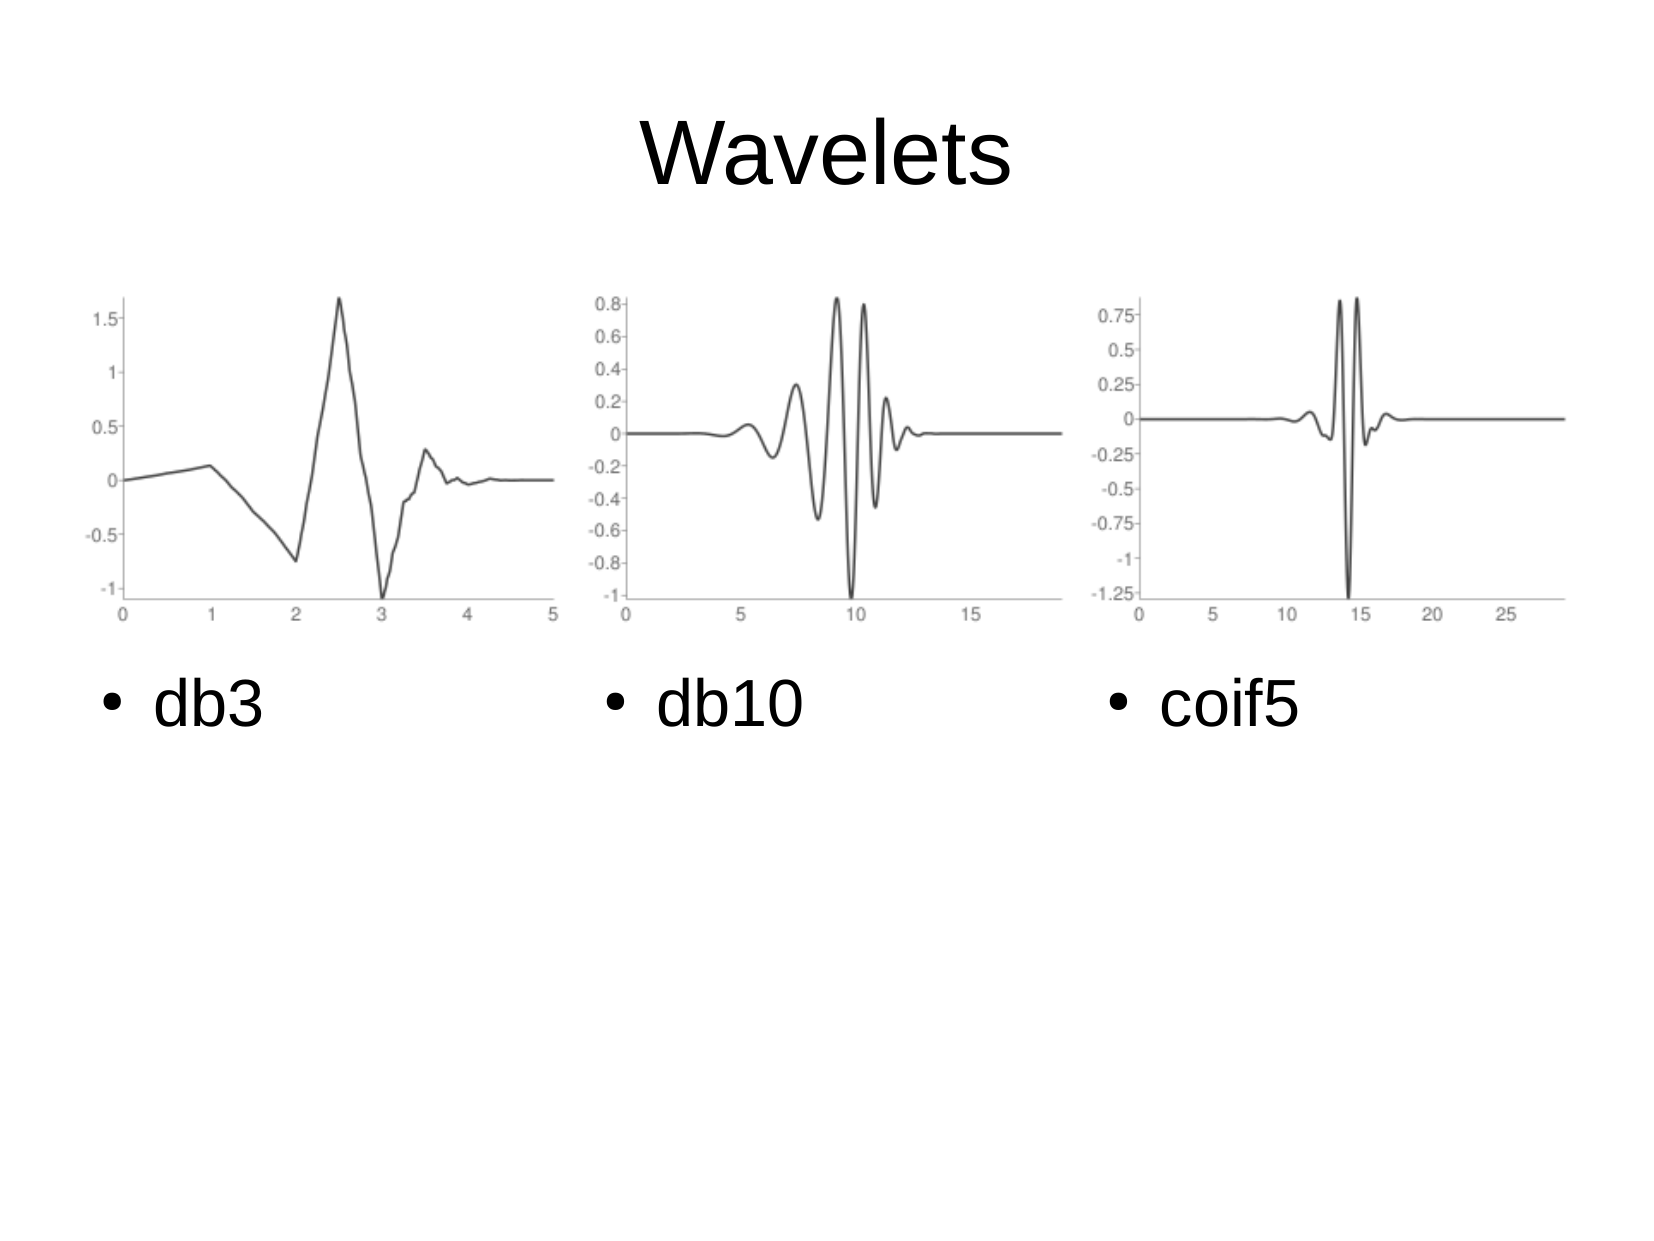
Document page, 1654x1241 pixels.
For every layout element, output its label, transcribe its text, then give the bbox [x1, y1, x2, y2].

title Wavelets [82, 49, 1571, 257]
list coif5 [1088, 665, 1569, 1009]
picture [1088, 290, 1568, 633]
picture [585, 290, 1065, 633]
list db10 [585, 665, 1065, 1009]
picture [82, 290, 562, 633]
list db3 [82, 665, 562, 1009]
